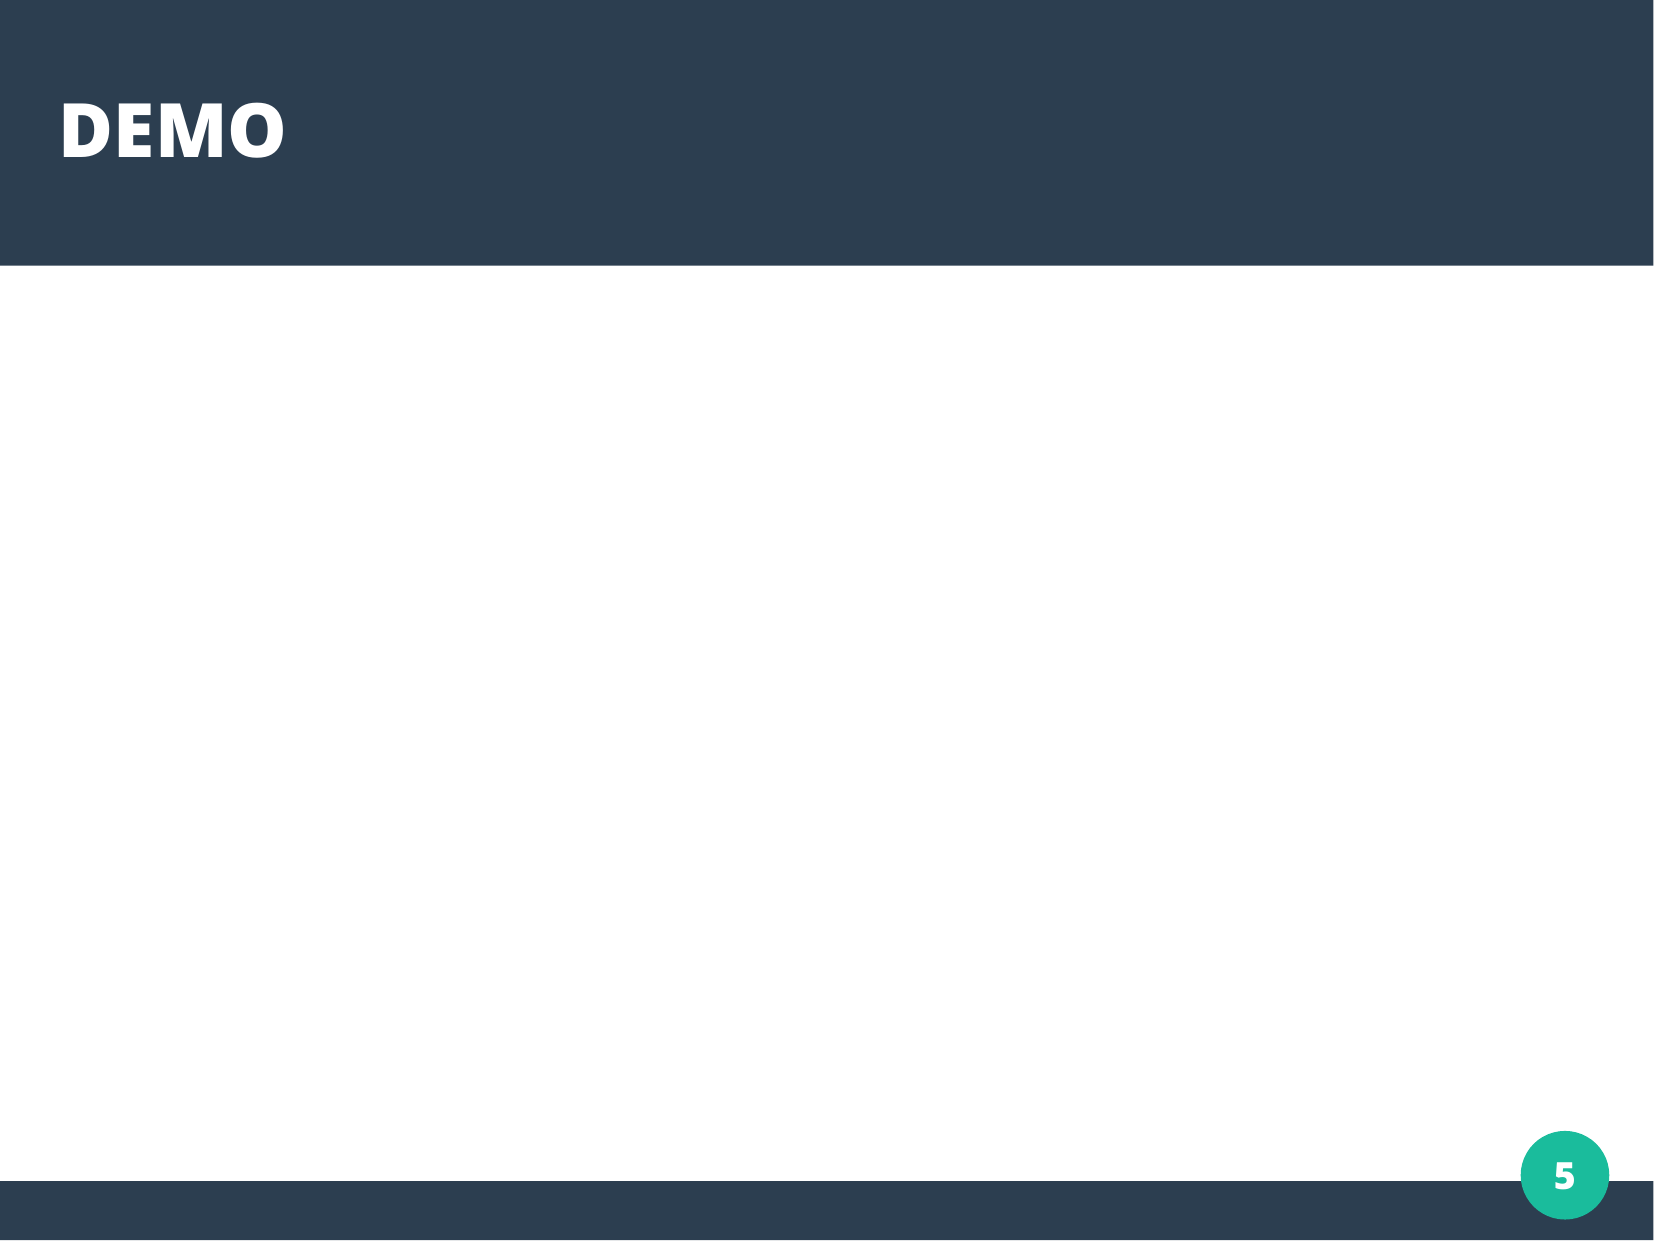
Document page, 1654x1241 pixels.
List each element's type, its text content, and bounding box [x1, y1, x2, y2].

title DEMO [59, 49, 1595, 207]
